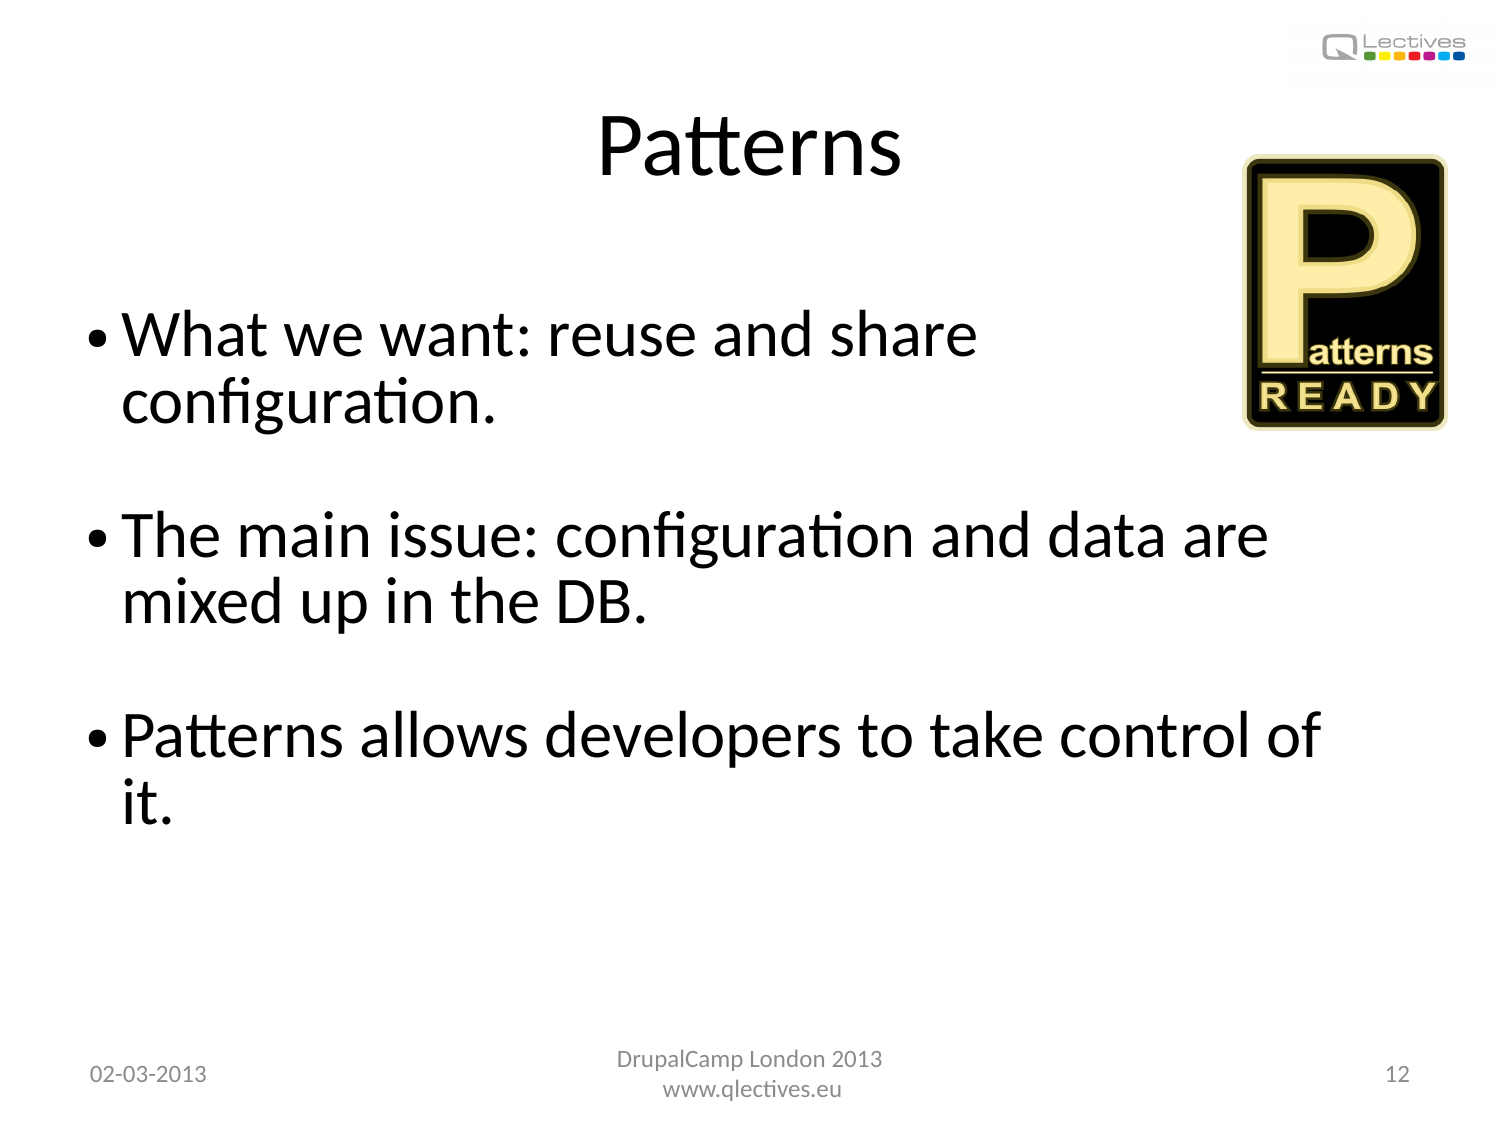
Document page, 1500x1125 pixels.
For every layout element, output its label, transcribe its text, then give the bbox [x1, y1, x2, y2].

picture [1288, 9, 1500, 90]
text_box Patterns [75, 45, 1425, 232]
text_box What we want: reuse and share configuration. The main issue: configuration and data are mixed up in the DB. Patterns allows developers to take control of it. [70, 232, 1366, 948]
text_box <number> [1074, 1042, 1425, 1103]
text_box DrupalCamp London 2013 www.qlectives.eu [512, 1042, 988, 1103]
text_box 02-03-2013 [74, 1042, 425, 1103]
picture [1242, 154, 1448, 431]
